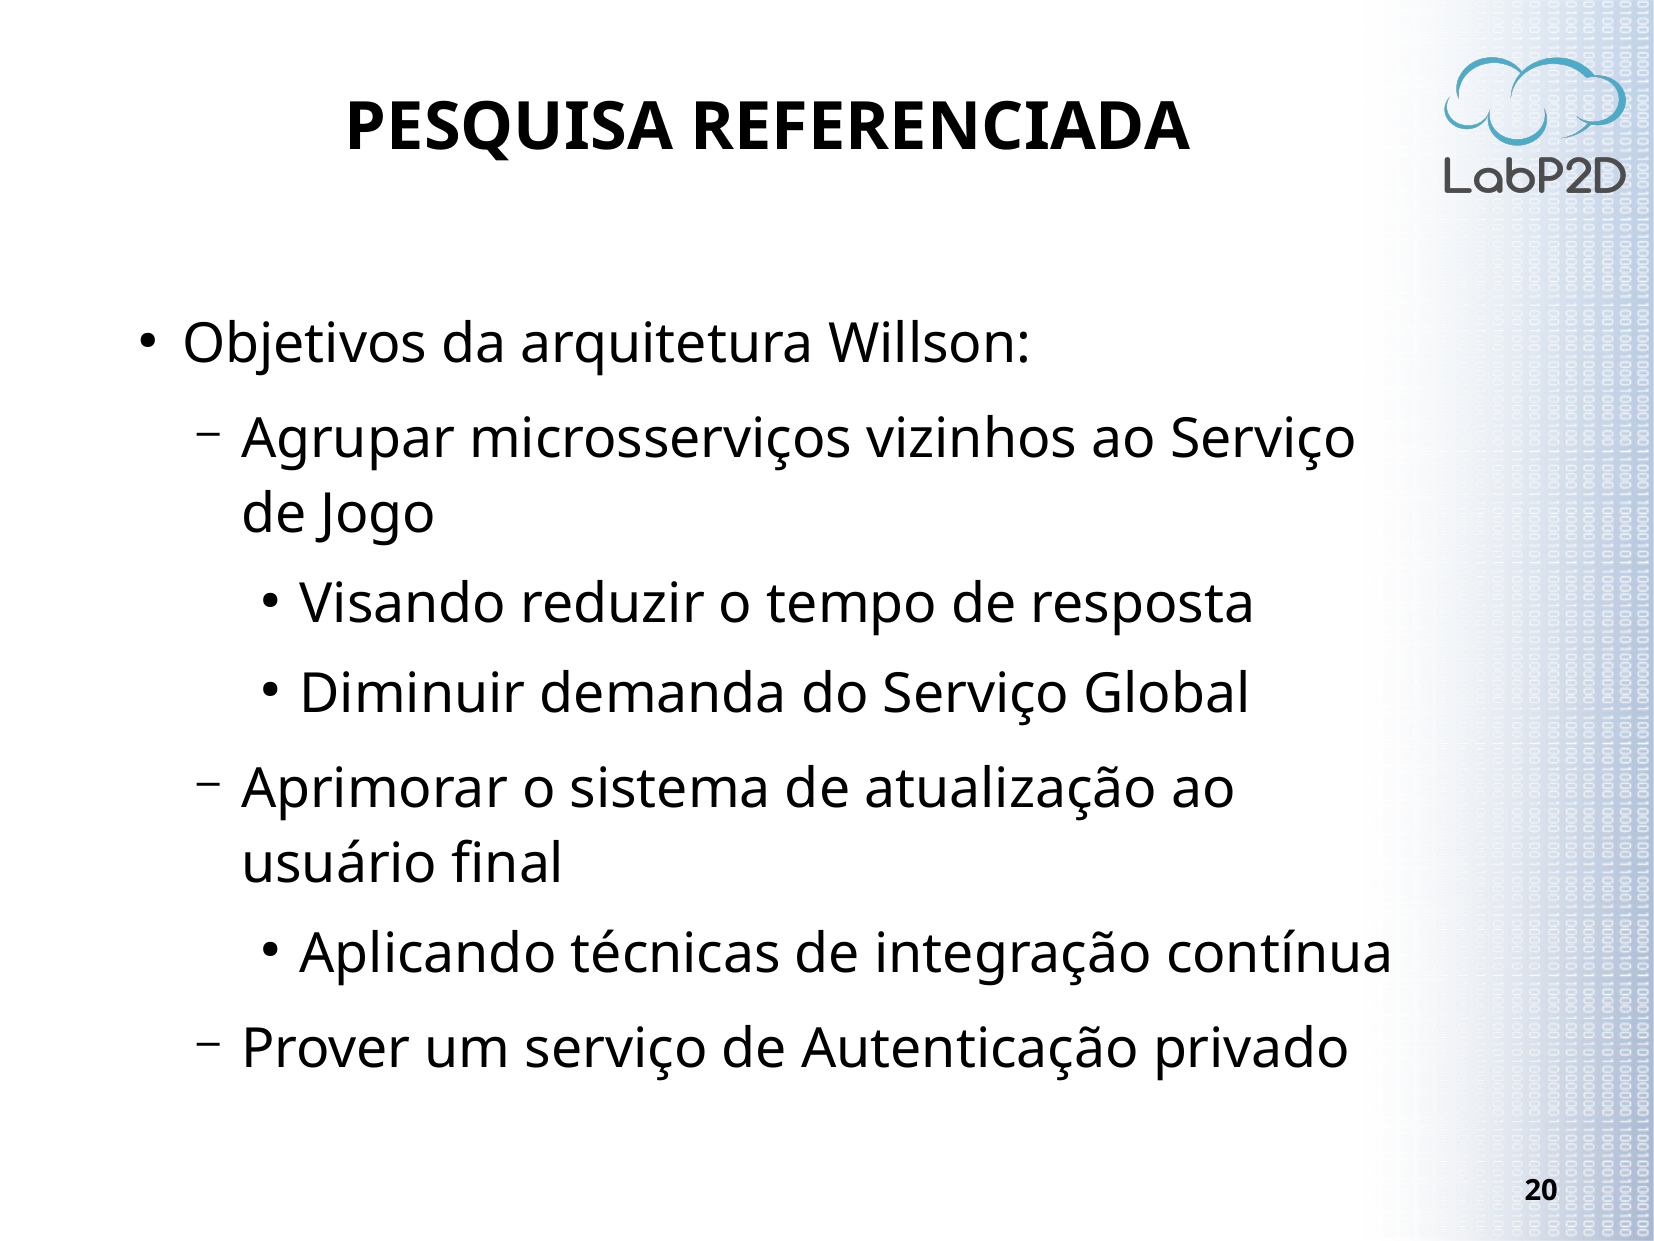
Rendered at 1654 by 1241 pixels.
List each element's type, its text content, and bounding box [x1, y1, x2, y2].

list Objetivos da arquitetura Willson: Agrupar microsserviços vizinhos ao Serviço de Jogo Visando reduzir o tempo de resposta Diminuir demanda do Serviço Global Aprimorar o sistema de atualização ao usuário final Aplicando técnicas de integração contínua Prover um serviço de Autenticação privado [123, 271, 1406, 1116]
title PESQUISA REFERENCIADA [82, 19, 1453, 227]
picture [1360, 1, 1654, 1240]
